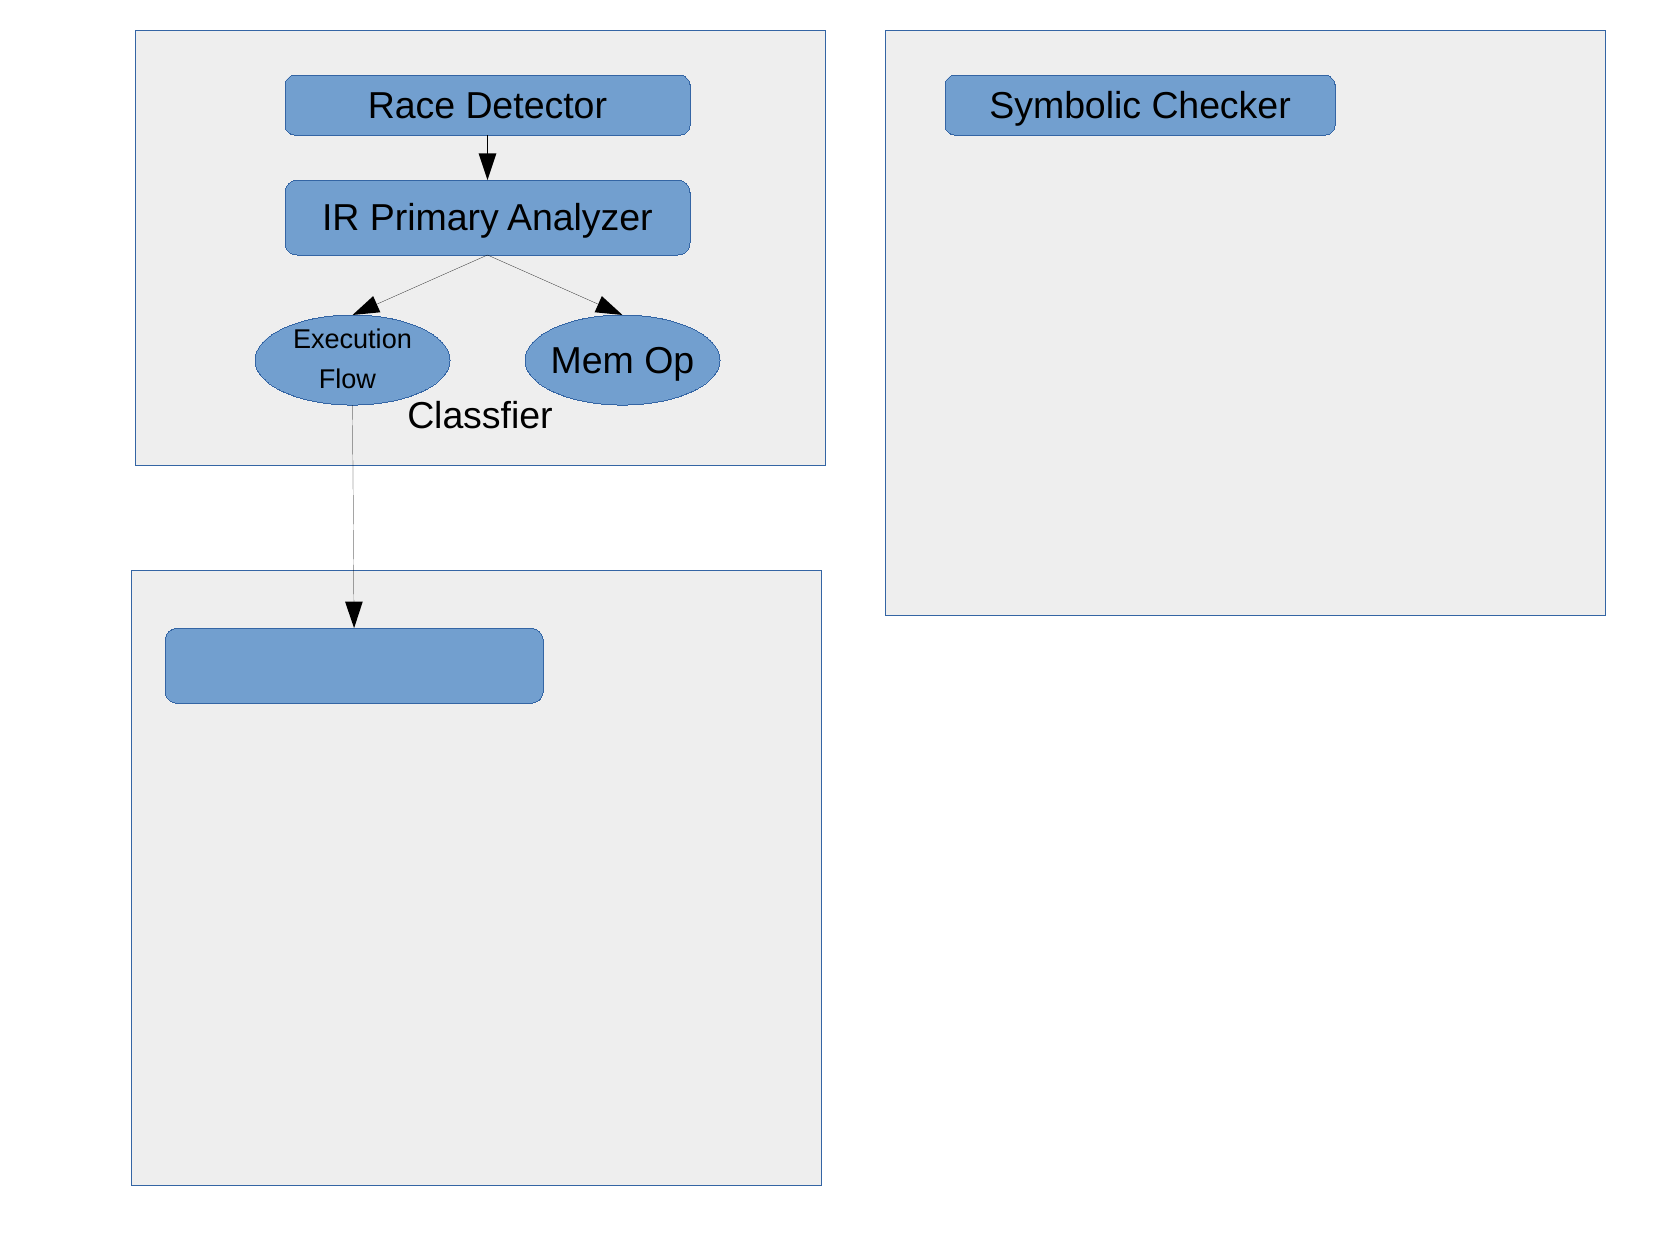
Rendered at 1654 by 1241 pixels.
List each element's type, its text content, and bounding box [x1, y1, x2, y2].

text_box Execution Flow [255, 315, 451, 406]
text_box Mem Op [525, 315, 721, 406]
text_box Symbolic Checker [945, 75, 1336, 136]
text_box IR Primary Analyzer [285, 180, 691, 256]
text_box Classfier [135, 30, 826, 466]
text_box [131, 570, 822, 1186]
text_box Race Detector [285, 75, 691, 136]
text_box [885, 30, 1606, 616]
